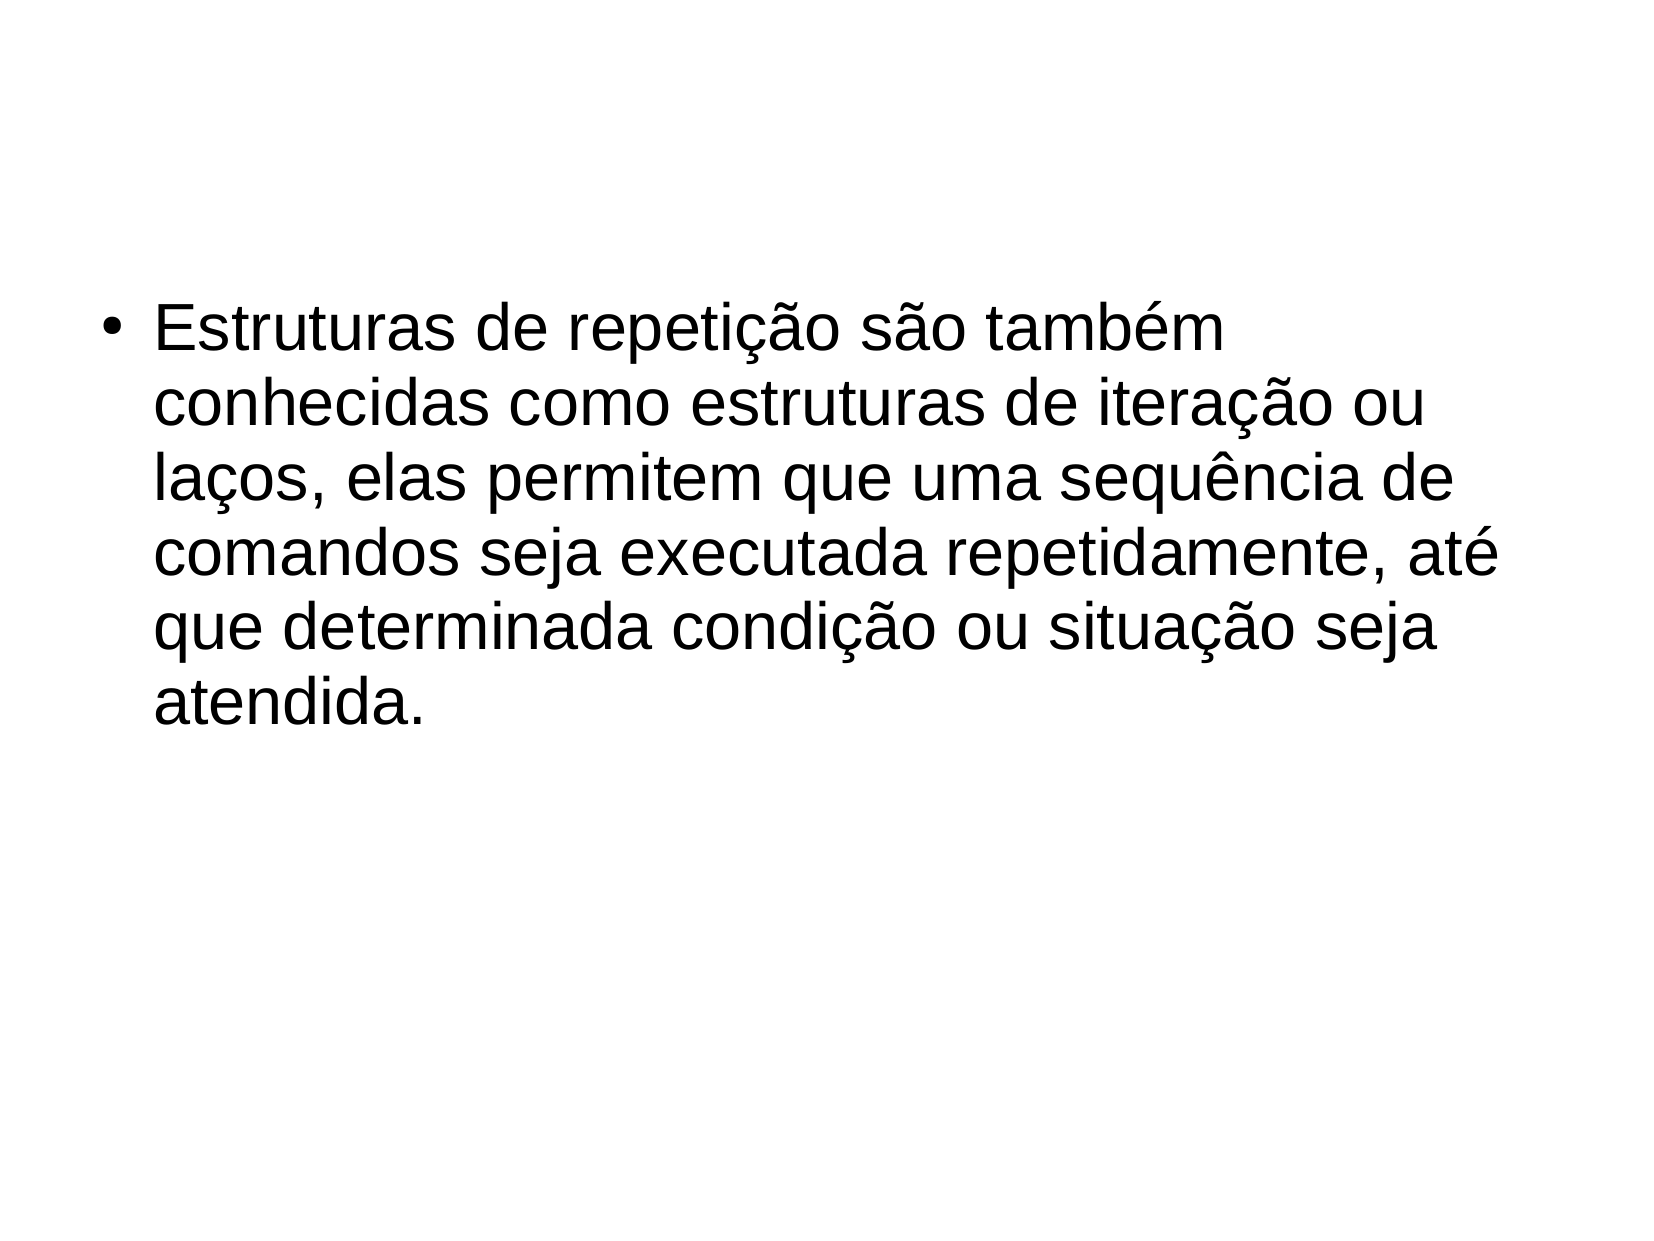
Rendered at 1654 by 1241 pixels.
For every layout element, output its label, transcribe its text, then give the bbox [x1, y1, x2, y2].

list Estruturas de repetição são também conhecidas como estruturas de iteração ou laços, elas permitem que uma sequência de comandos seja executada repetidamente, até que determinada condição ou situação seja atendida. [82, 290, 1571, 1109]
